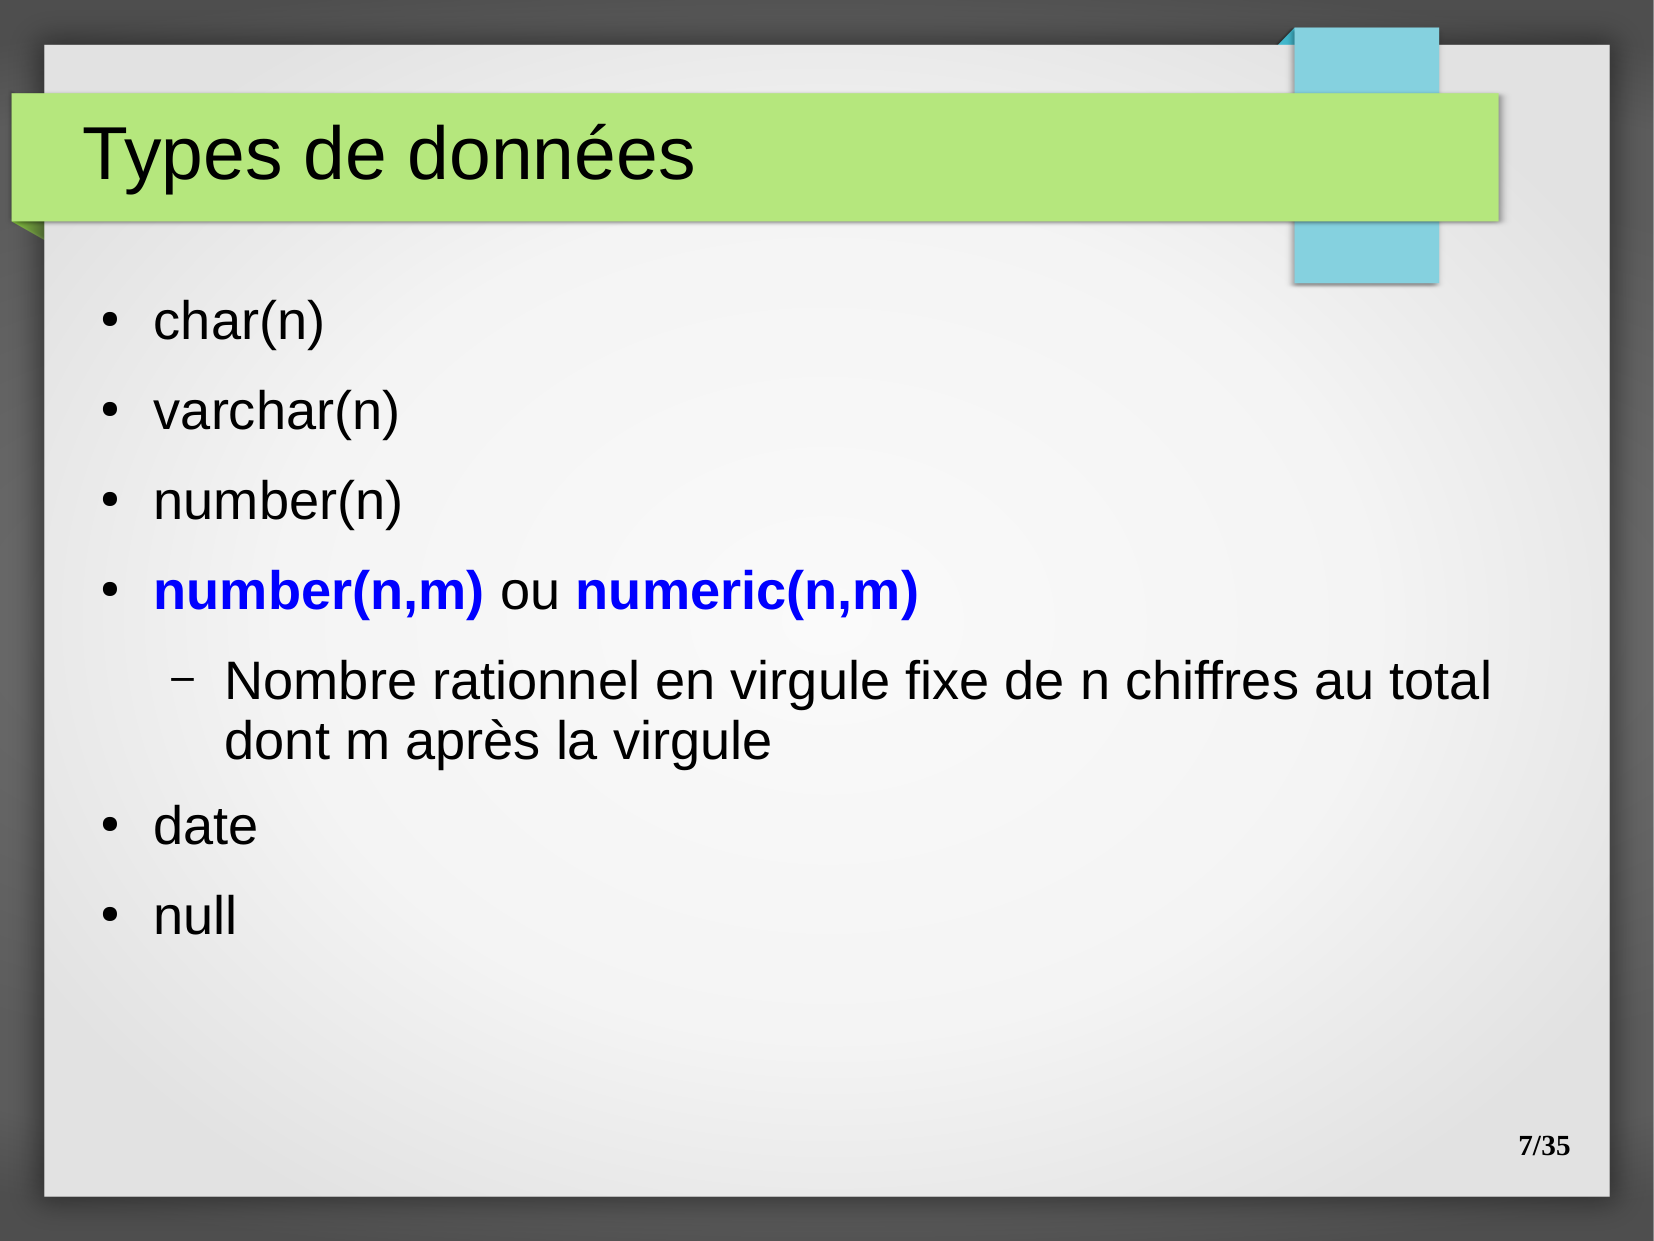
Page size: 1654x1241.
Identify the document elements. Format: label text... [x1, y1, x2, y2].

list char(n) varchar(n) number(n) number(n,m) ou numeric(n,m) Nombre rationnel en virgule fixe de n chiffres au total dont m après la virgule date null [82, 290, 1571, 1109]
picture [0, 0, 1654, 1241]
title Types de données [82, 94, 1264, 213]
